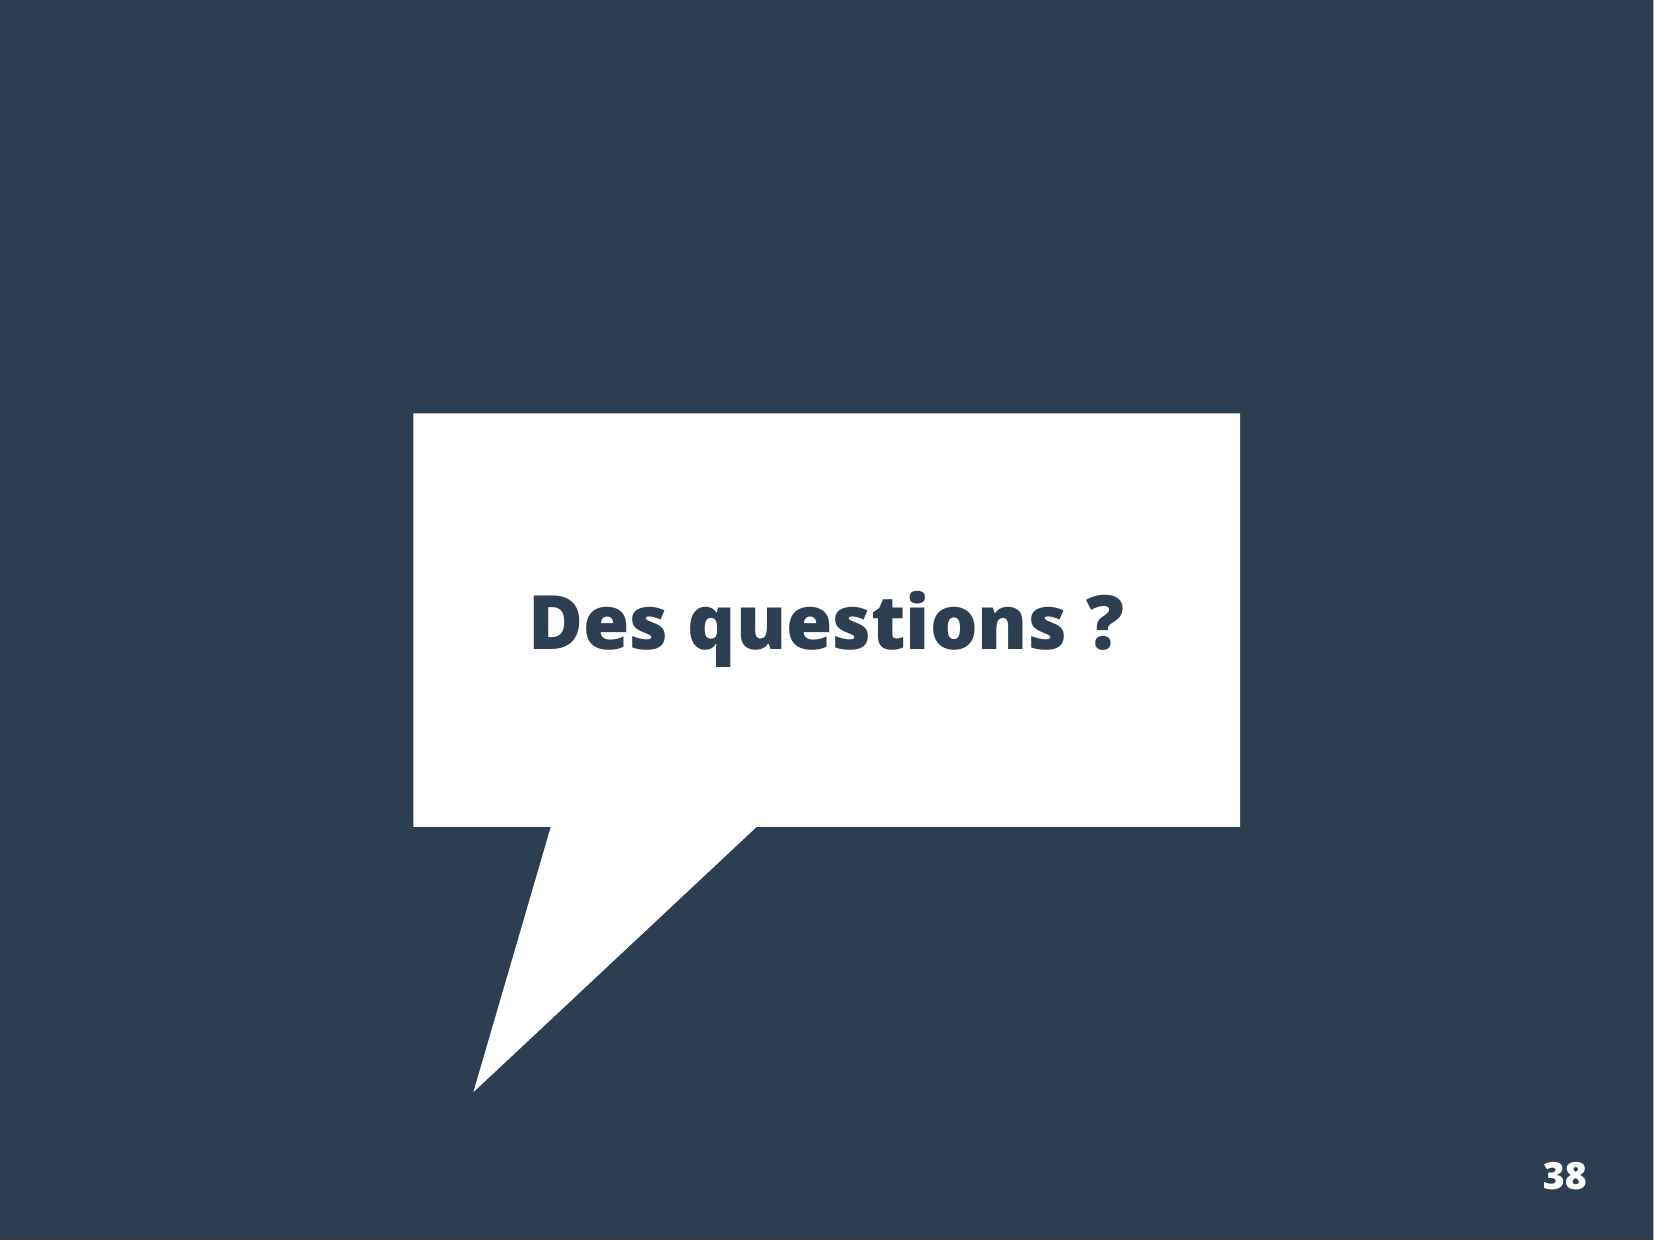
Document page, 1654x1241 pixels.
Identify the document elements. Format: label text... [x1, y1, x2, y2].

title Des questions ? [442, 442, 1211, 798]
